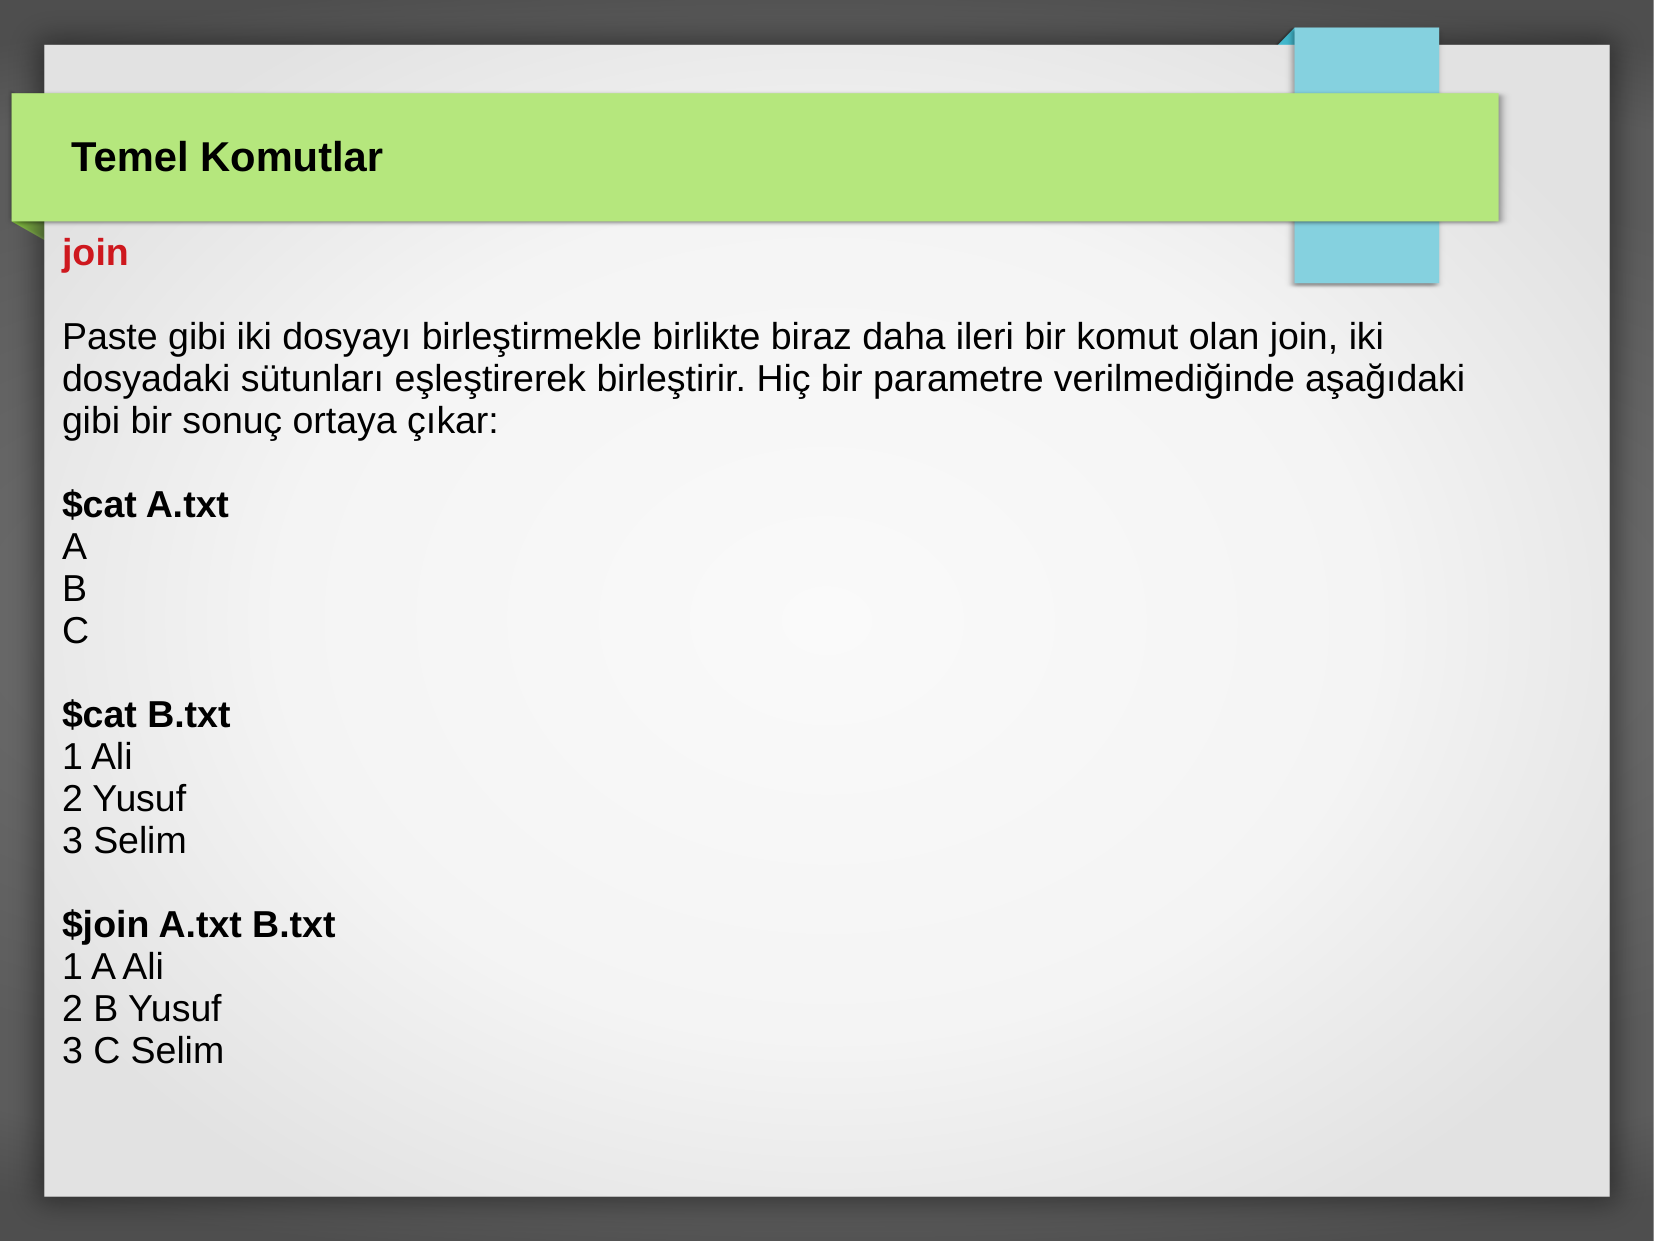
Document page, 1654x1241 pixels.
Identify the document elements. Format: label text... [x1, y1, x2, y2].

text_box Temel Komutlar [56, 126, 426, 207]
text_box join Paste gibi iki dosyayı birleştirmekle birlikte biraz daha ileri bir komut olan join, iki dosyadaki sütunları eşleştirerek birleştirir. Hiç bir parametre verilmediğinde aşağıdaki gibi bir sonuç ortaya çıkar: $cat A.txt A B C $cat B.txt 1 Ali 2 Yusuf 3 Selim $join A.txt B.txt 1 A Ali 2 B Yusuf 3 C Selim [47, 224, 1481, 1182]
picture [0, 0, 1654, 1241]
